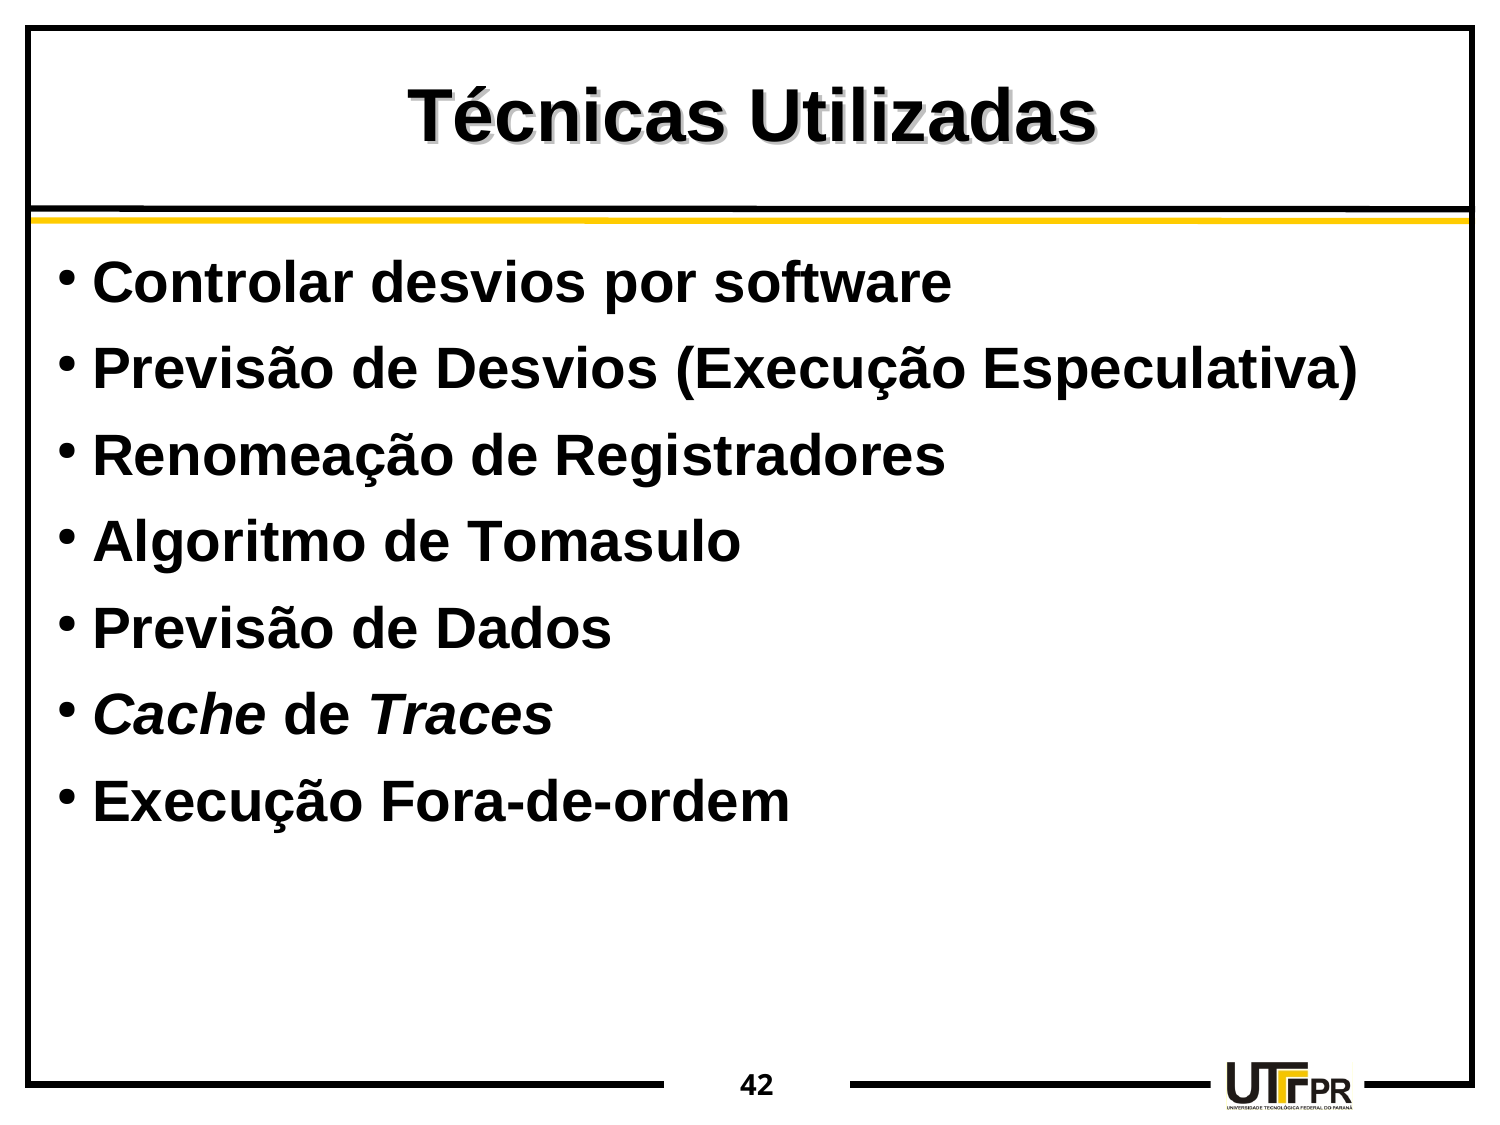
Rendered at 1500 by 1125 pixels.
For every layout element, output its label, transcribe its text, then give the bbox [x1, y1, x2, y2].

picture [1226, 1062, 1353, 1110]
title Técnicas Utilizadas [29, 73, 1477, 168]
list Controlar desvios por software Previsão de Desvios (Execução Especulativa) Renomeação de Registradores Algoritmo de Tomasulo Previsão de Dados Cache de Traces Execução Fora-de-ordem [41, 236, 1447, 1000]
